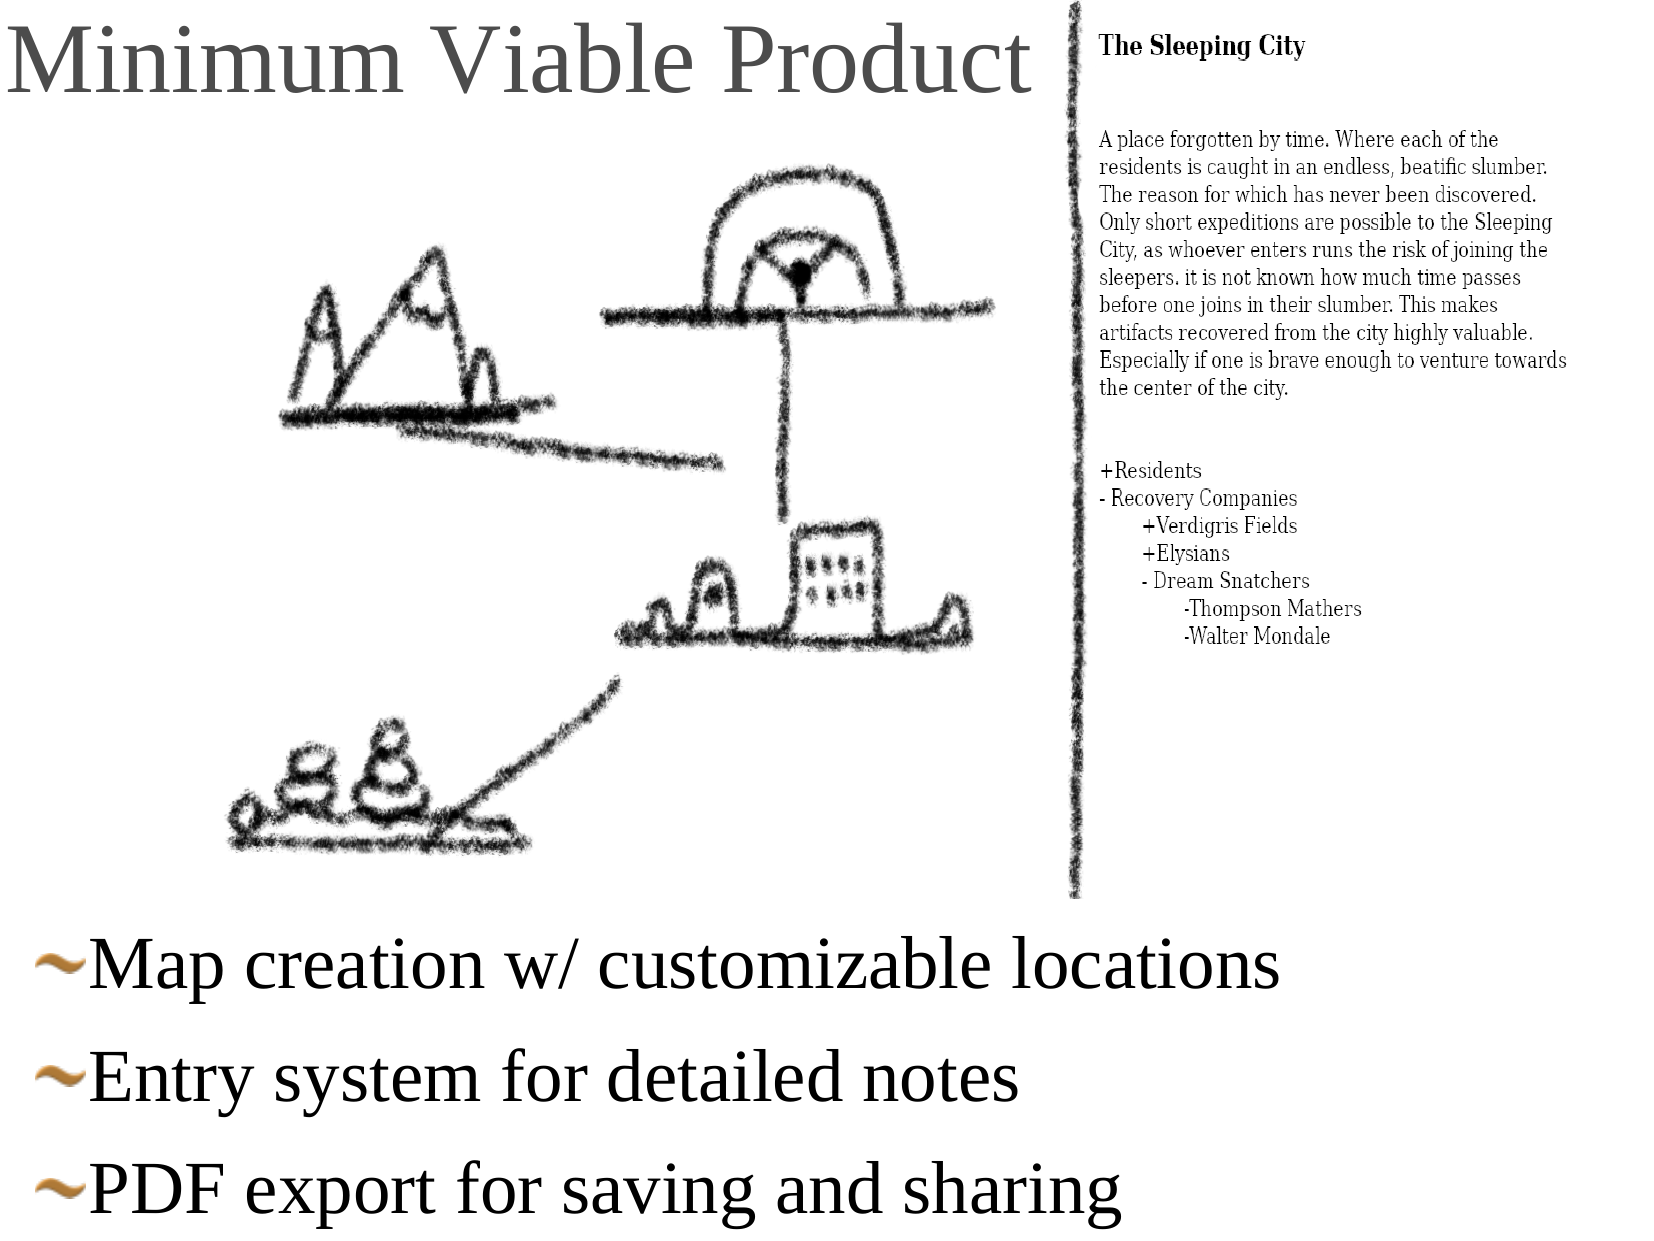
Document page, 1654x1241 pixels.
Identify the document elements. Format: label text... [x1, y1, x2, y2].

title Minimum Viable Product [0, 3, 1264, 226]
picture [0, 0, 1654, 1241]
list Map creation w/ customizable locations Entry system for detailed notes PDF export for saving and sharing [0, 922, 1489, 1241]
